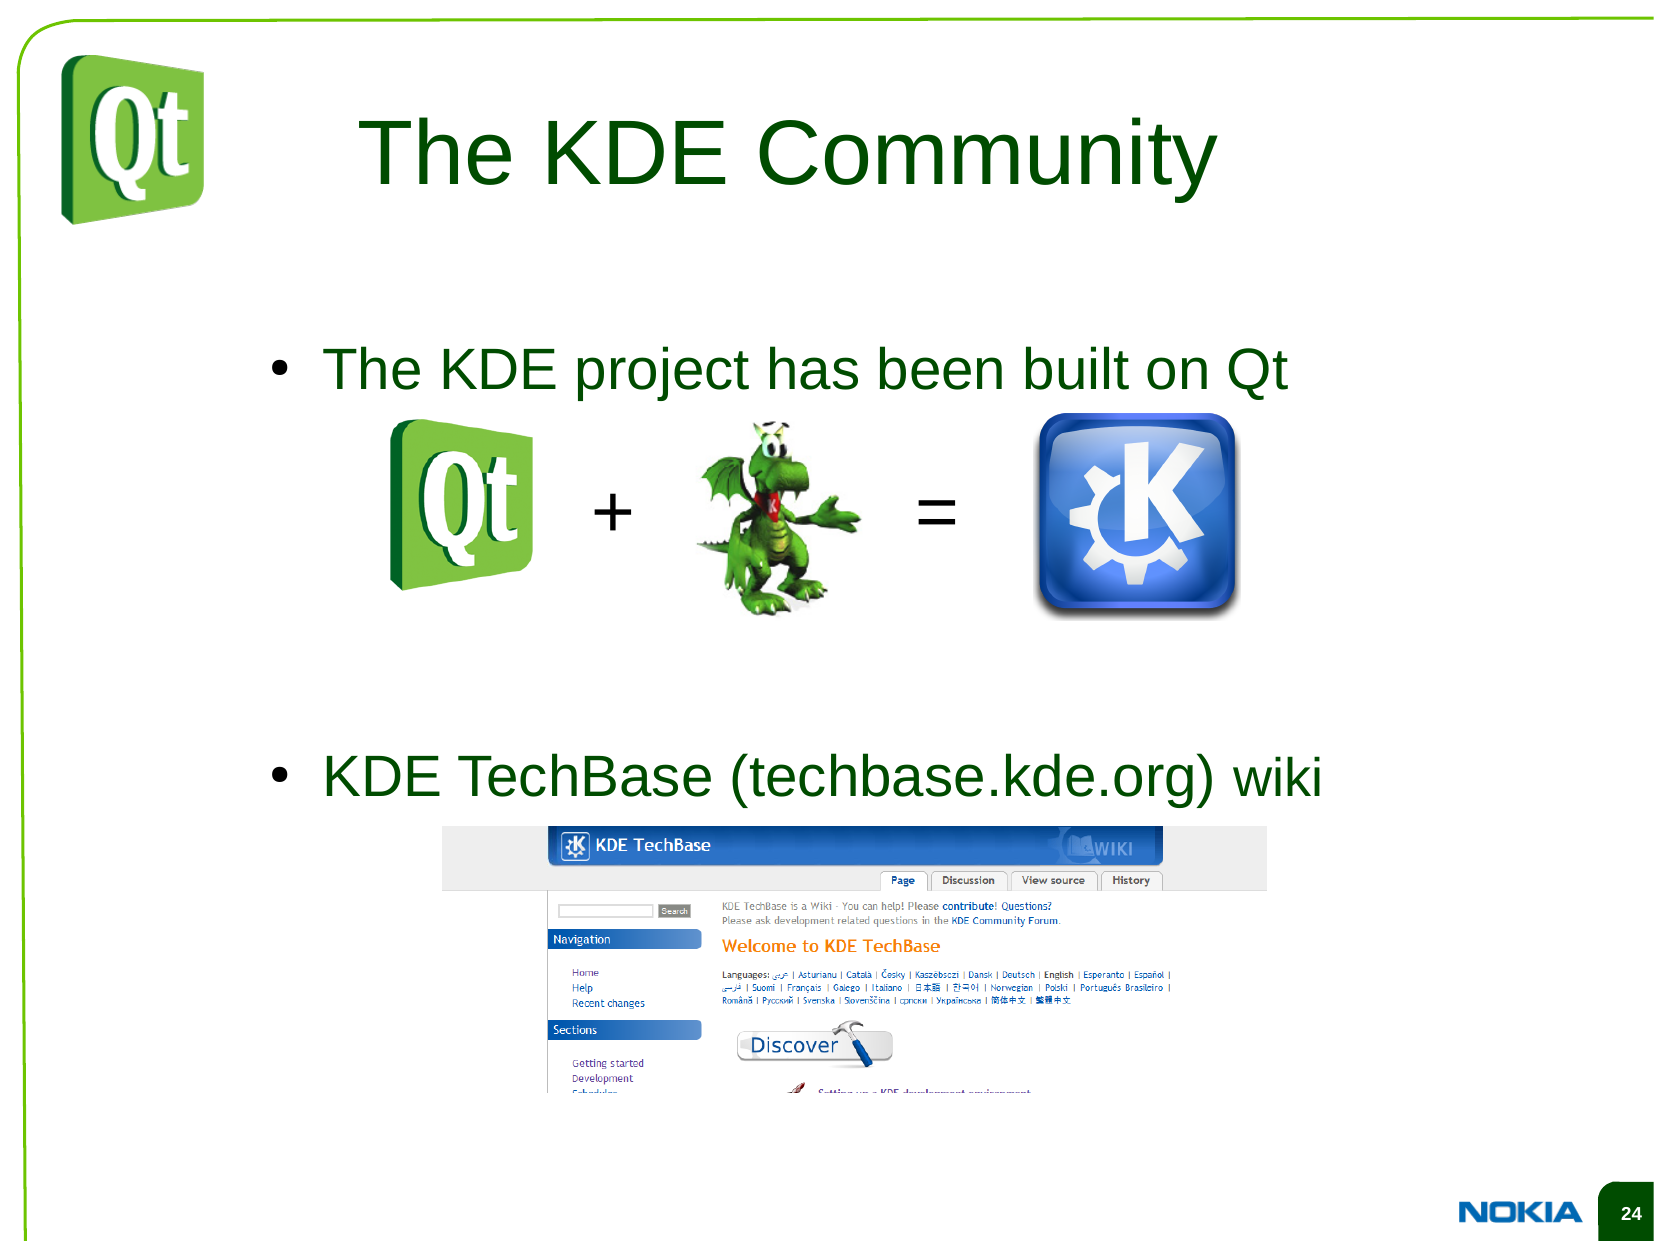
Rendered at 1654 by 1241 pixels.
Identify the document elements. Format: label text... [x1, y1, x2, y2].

picture [691, 413, 867, 621]
picture [442, 826, 1267, 1093]
list The KDE project has been built on Qt KDE TechBase (techbase.kde.org) wiki [251, 336, 1571, 1156]
title The KDE Community [251, 49, 1327, 257]
picture [1459, 1201, 1583, 1223]
text_box + [576, 462, 650, 562]
text_box = [901, 462, 975, 562]
picture [1033, 413, 1241, 621]
picture [383, 413, 591, 621]
picture [61, 55, 204, 225]
